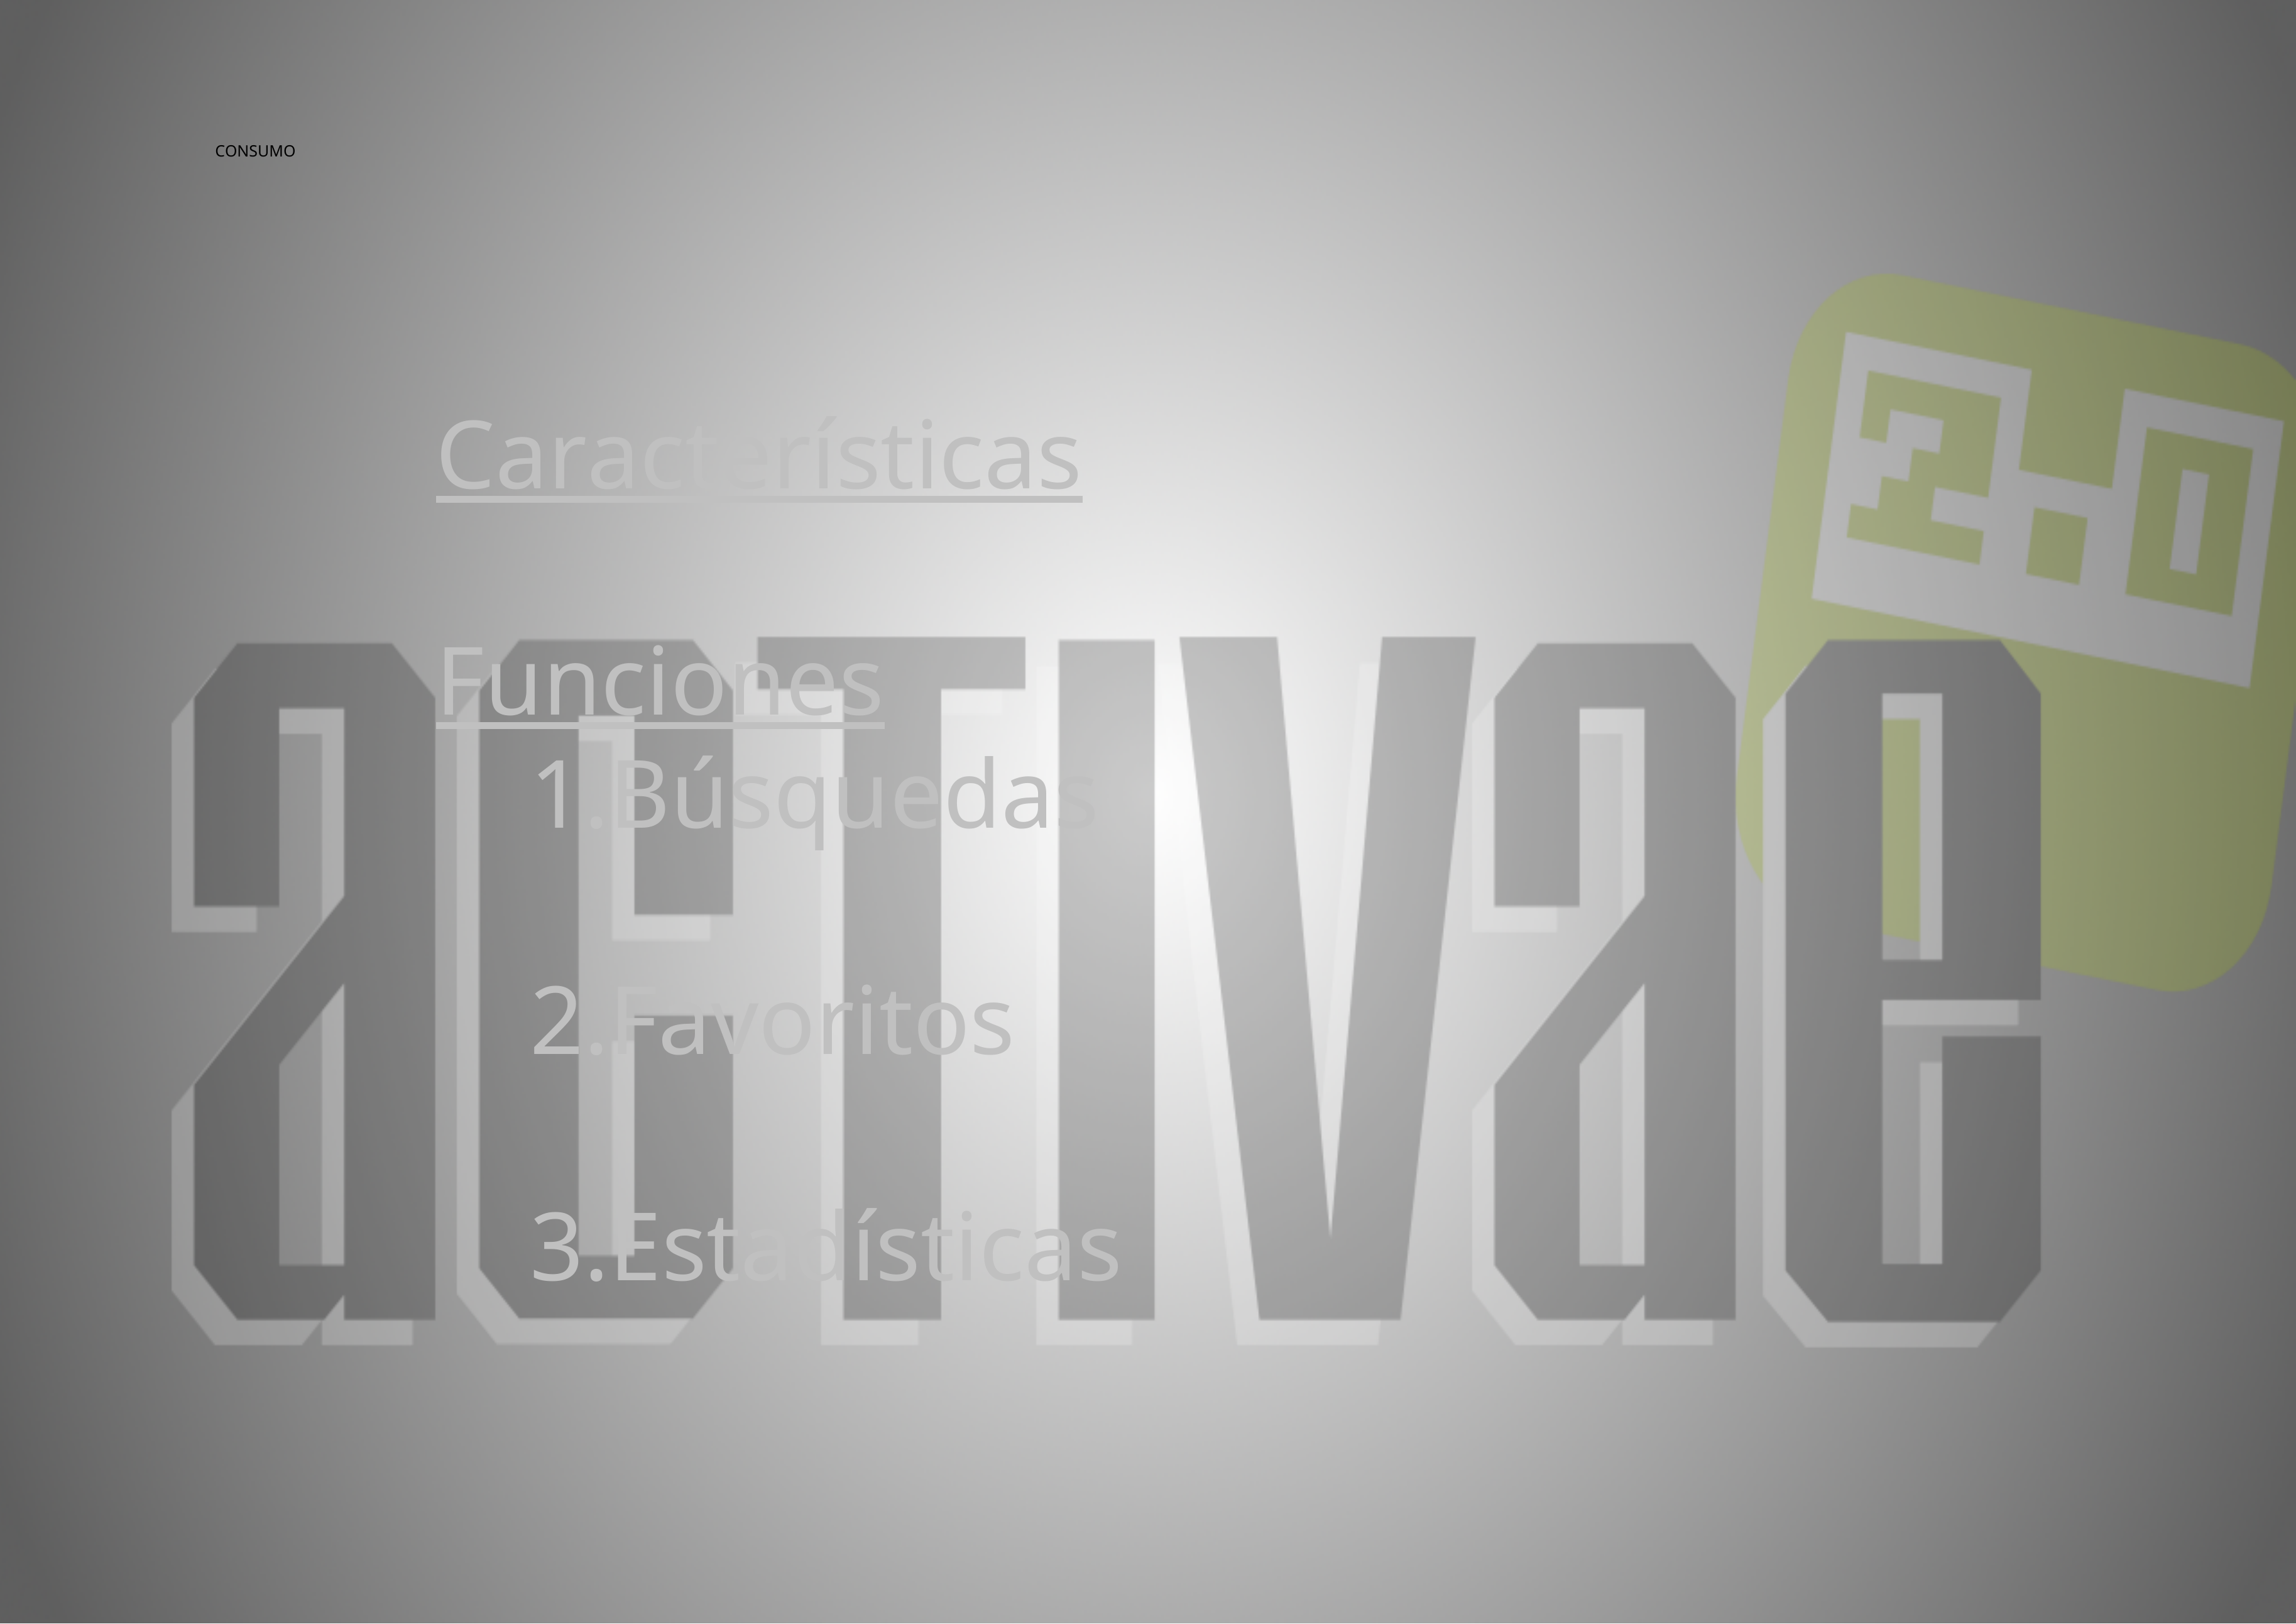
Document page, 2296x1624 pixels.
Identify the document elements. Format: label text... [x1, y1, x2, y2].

picture [0, 0, 2296, 1623]
text_box CONSUMO [215, 112, 910, 189]
text_box Características Funciones 1.Búsquedas 2.Favoritos 3.Estadísticas [427, 390, 2004, 1304]
